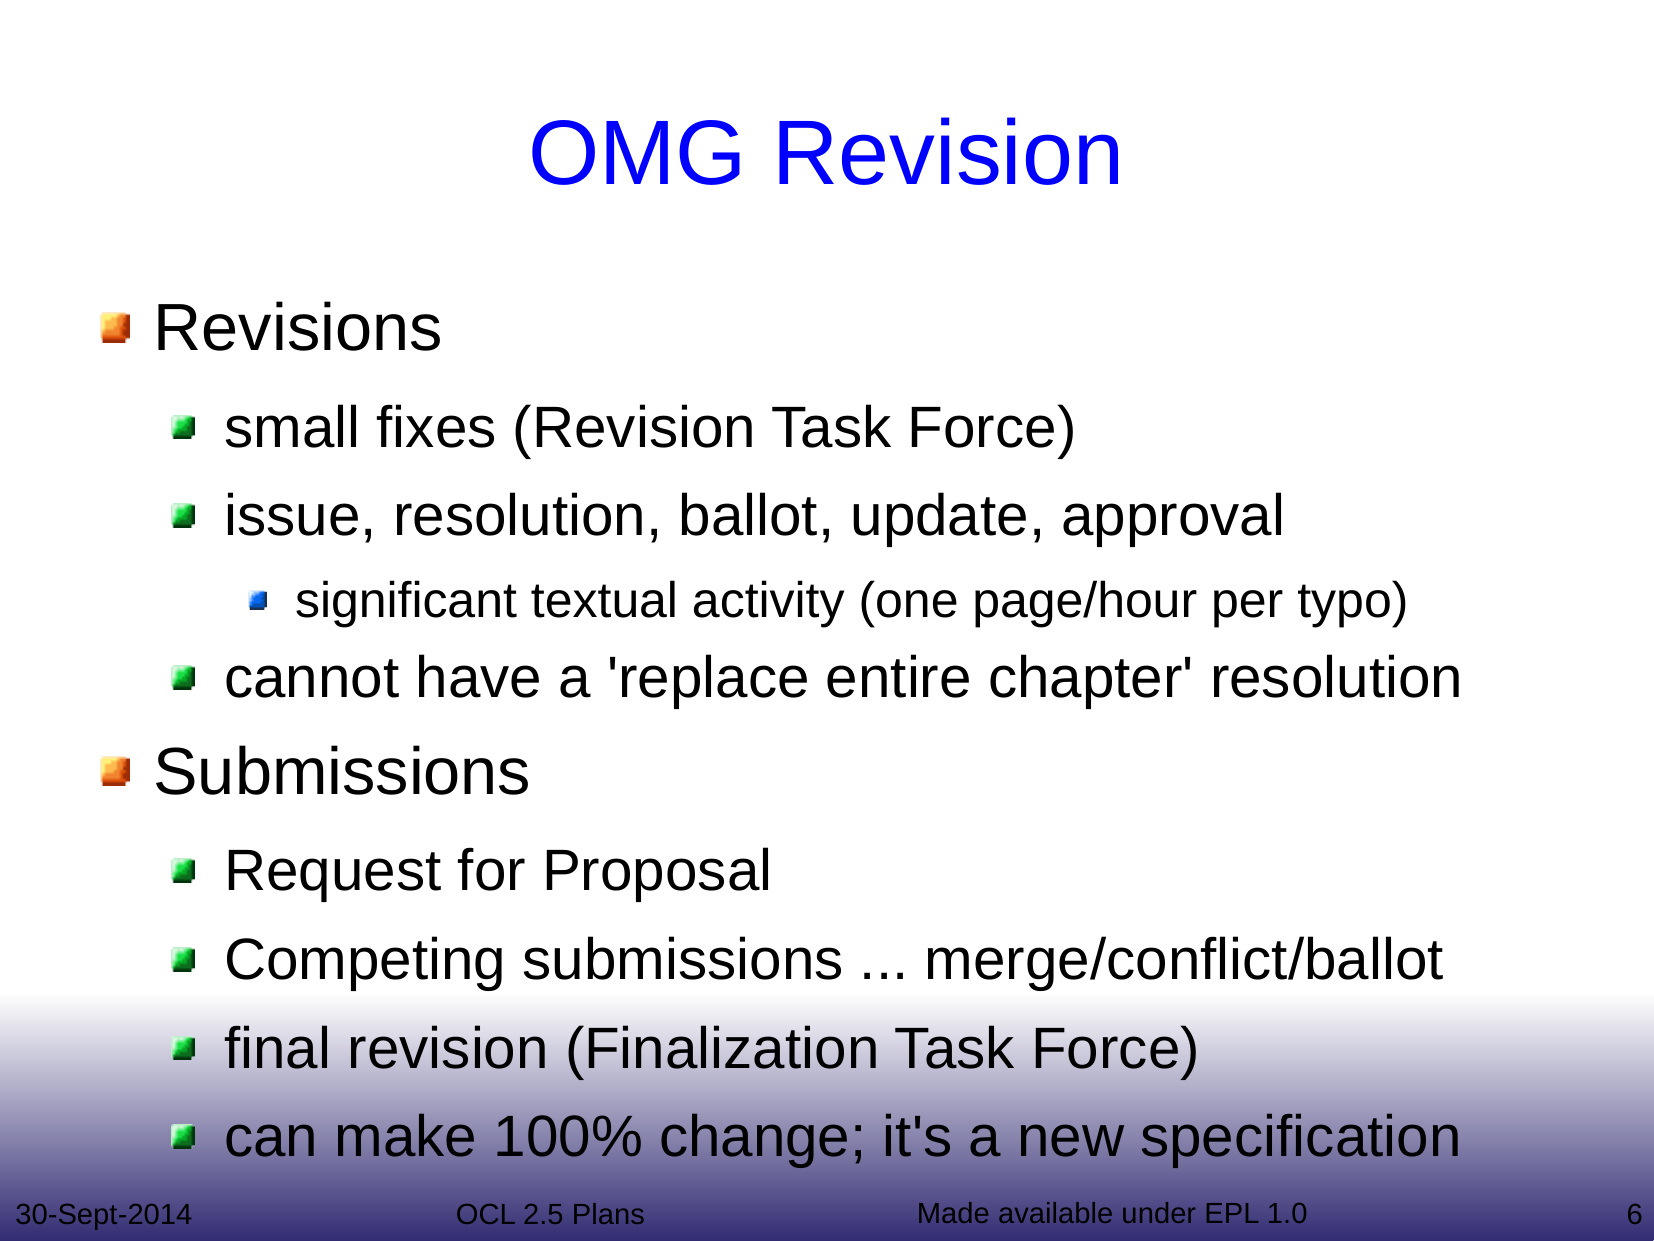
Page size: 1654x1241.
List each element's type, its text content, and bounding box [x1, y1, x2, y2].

list Revisions small fixes (Revision Task Force) issue, resolution, ballot, update, approval significant textual activity (one page/hour per typo) cannot have a 'replace entire chapter' resolution Submissions Request for Proposal Competing submissions ... merge/conflict/ballot final revision (Finalization Task Force) can make 100% change; it's a new specification [82, 290, 1571, 1168]
title OMG Revision [82, 49, 1571, 257]
